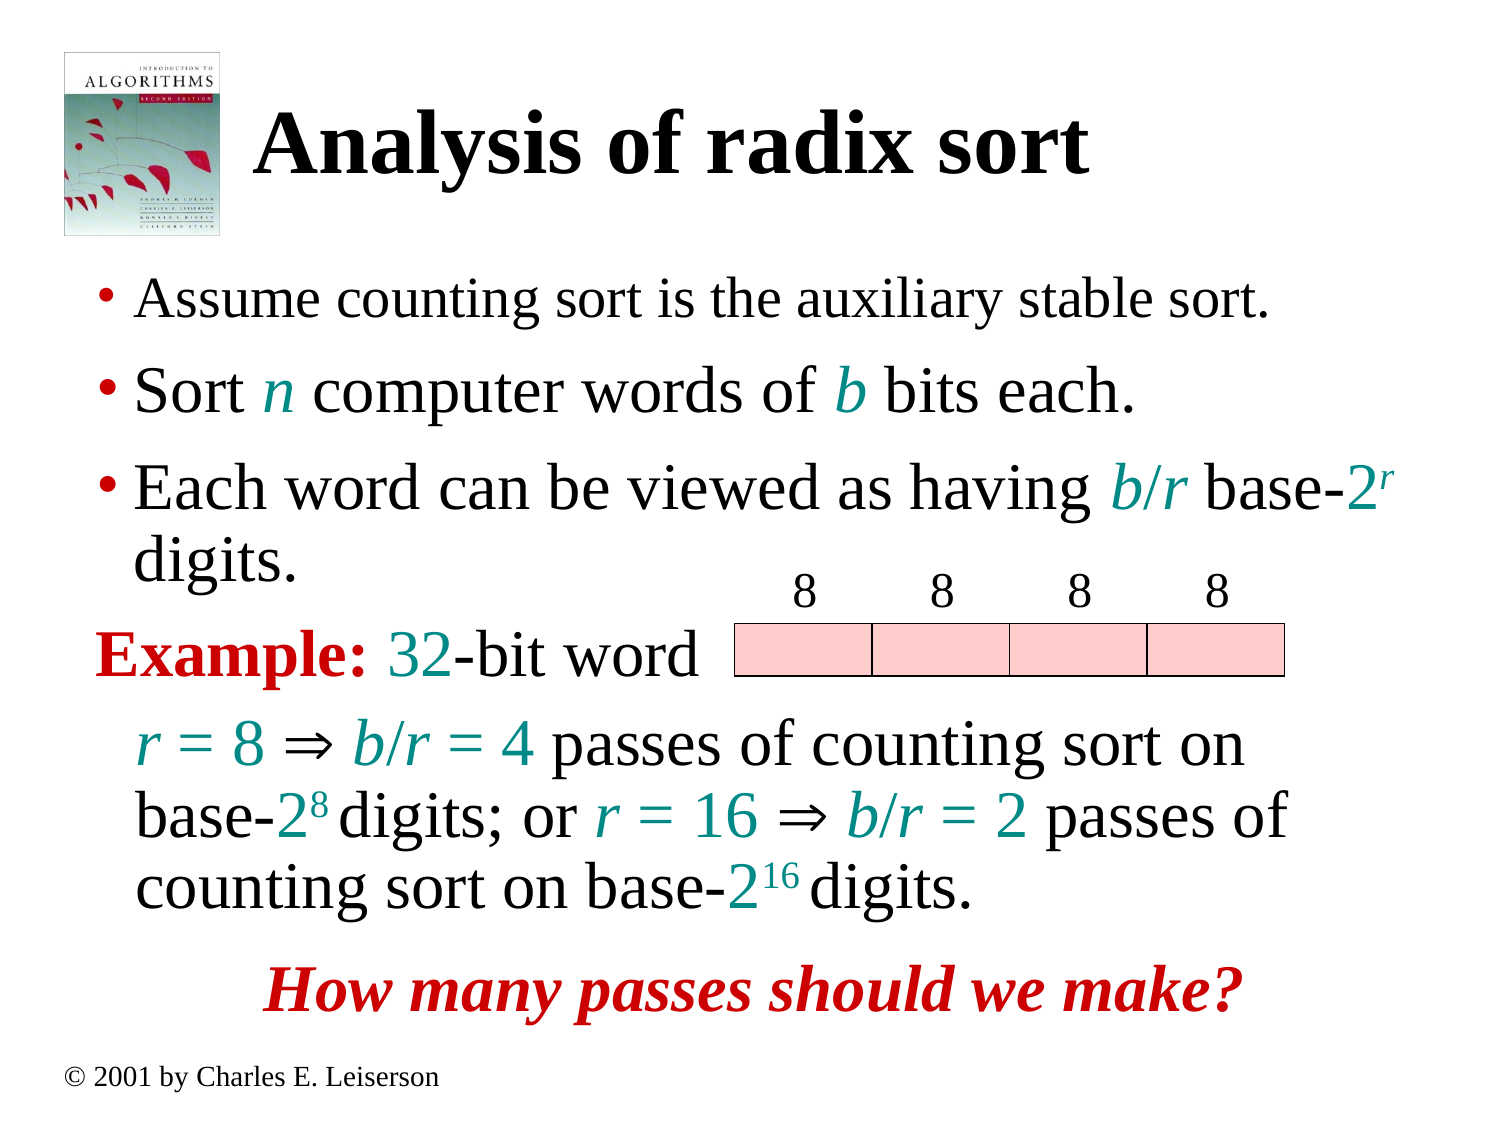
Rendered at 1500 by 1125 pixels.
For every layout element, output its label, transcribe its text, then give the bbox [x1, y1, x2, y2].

title Analysis of radix sort [237, 49, 1475, 238]
text_box 8 [1190, 549, 1245, 626]
text_box 8 [915, 549, 970, 626]
text_box [734, 623, 1285, 677]
text_box 8 [777, 549, 833, 626]
text_box How many passes should we make? [248, 937, 1262, 1033]
text_box 8 [1052, 549, 1108, 626]
text_box r = 8  b/r = 4 passes of counting sort on base-28 digits; or r = 16  b/r = 2 passes of counting sort on base-216 digits. [81, 699, 1362, 932]
text_box Assume counting sort is the auxiliary stable sort. Sort n computer words of b bits each. Each word can be viewed as having b/r base-2r digits. [81, 259, 1451, 604]
picture [64, 52, 220, 236]
text_box Example: 32-bit word [80, 602, 716, 698]
